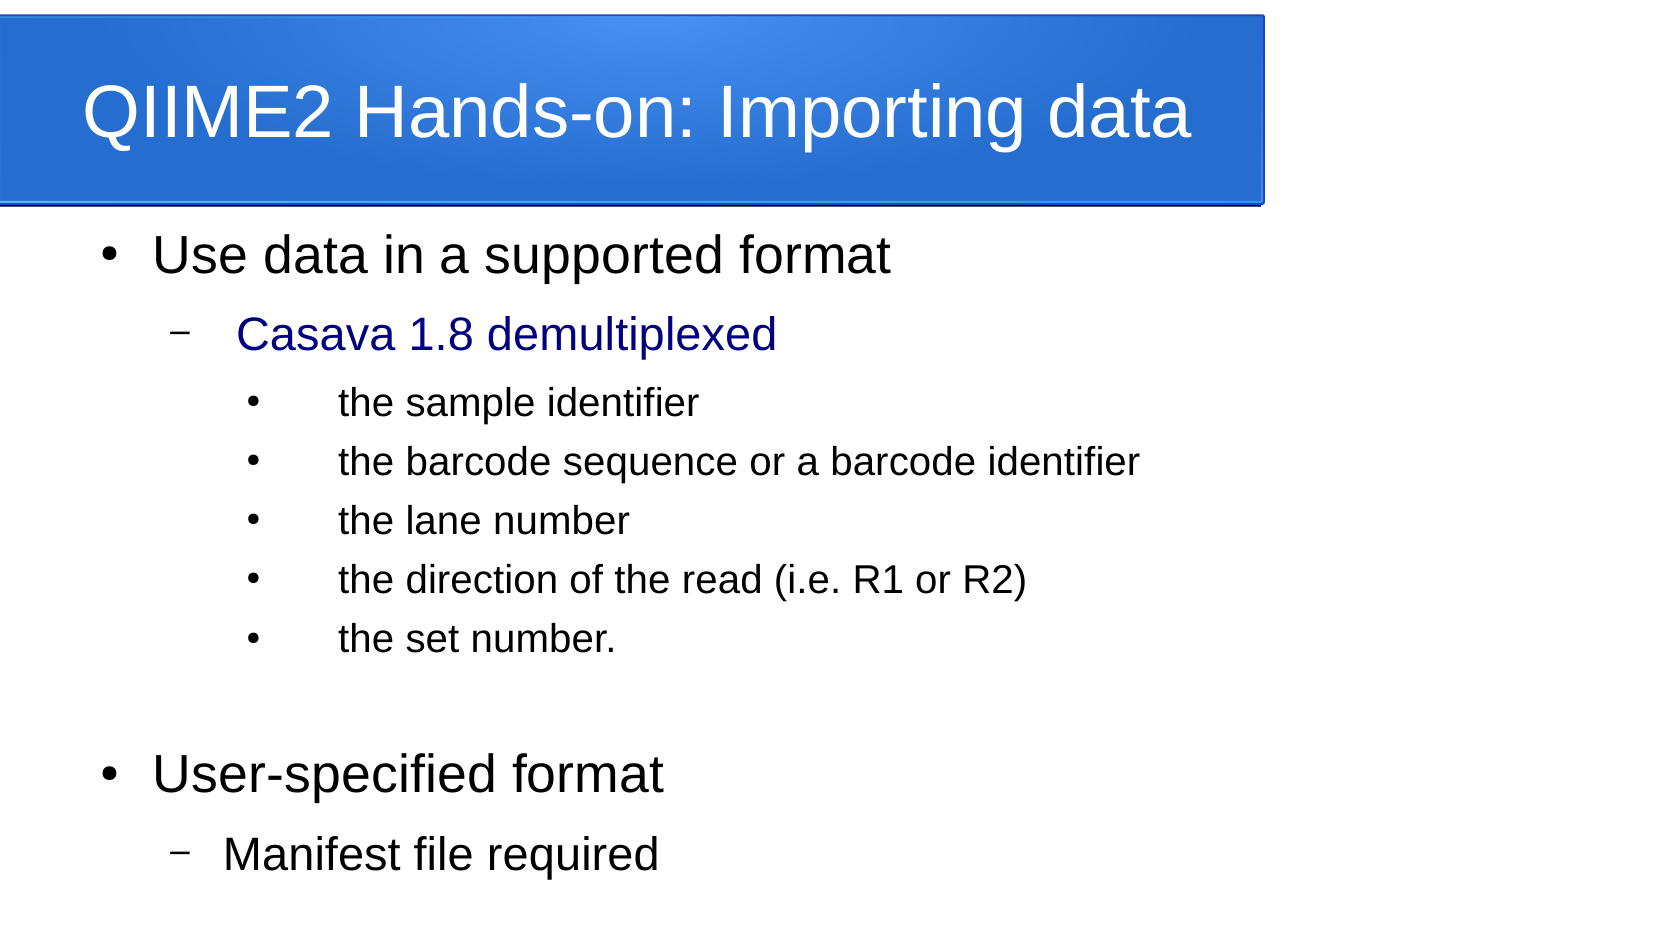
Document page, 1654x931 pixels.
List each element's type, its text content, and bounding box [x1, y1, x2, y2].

title QIIME2 Hands-on: Importing data [82, 35, 1235, 189]
list Use data in a supported format Casava 1.8 demultiplexed the sample identifier the barcode sequence or a barcode identifier the lane number the direction of the read (i.e. R1 or R2) the set number. User-specified format Manifest file required [82, 224, 1571, 886]
